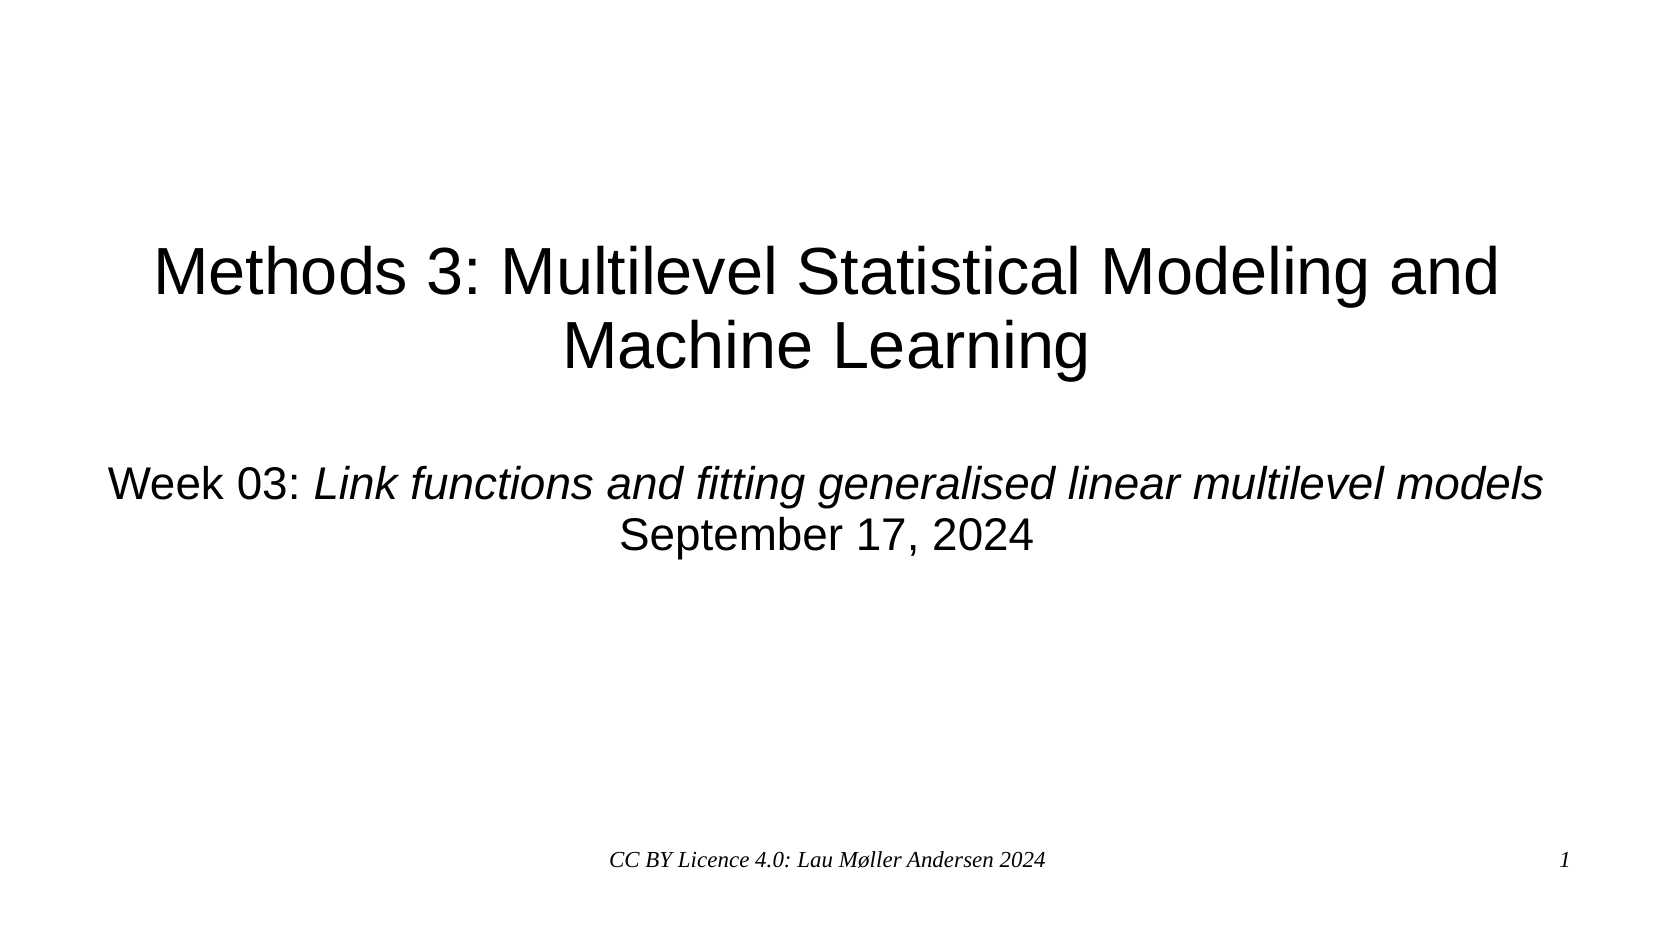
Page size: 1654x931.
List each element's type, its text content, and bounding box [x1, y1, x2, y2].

subtitle Methods 3: Multilevel Statistical Modeling and Machine Learning Week 03: Link functions and fitting generalised linear multilevel models September 17, 2024 [82, 37, 1571, 757]
